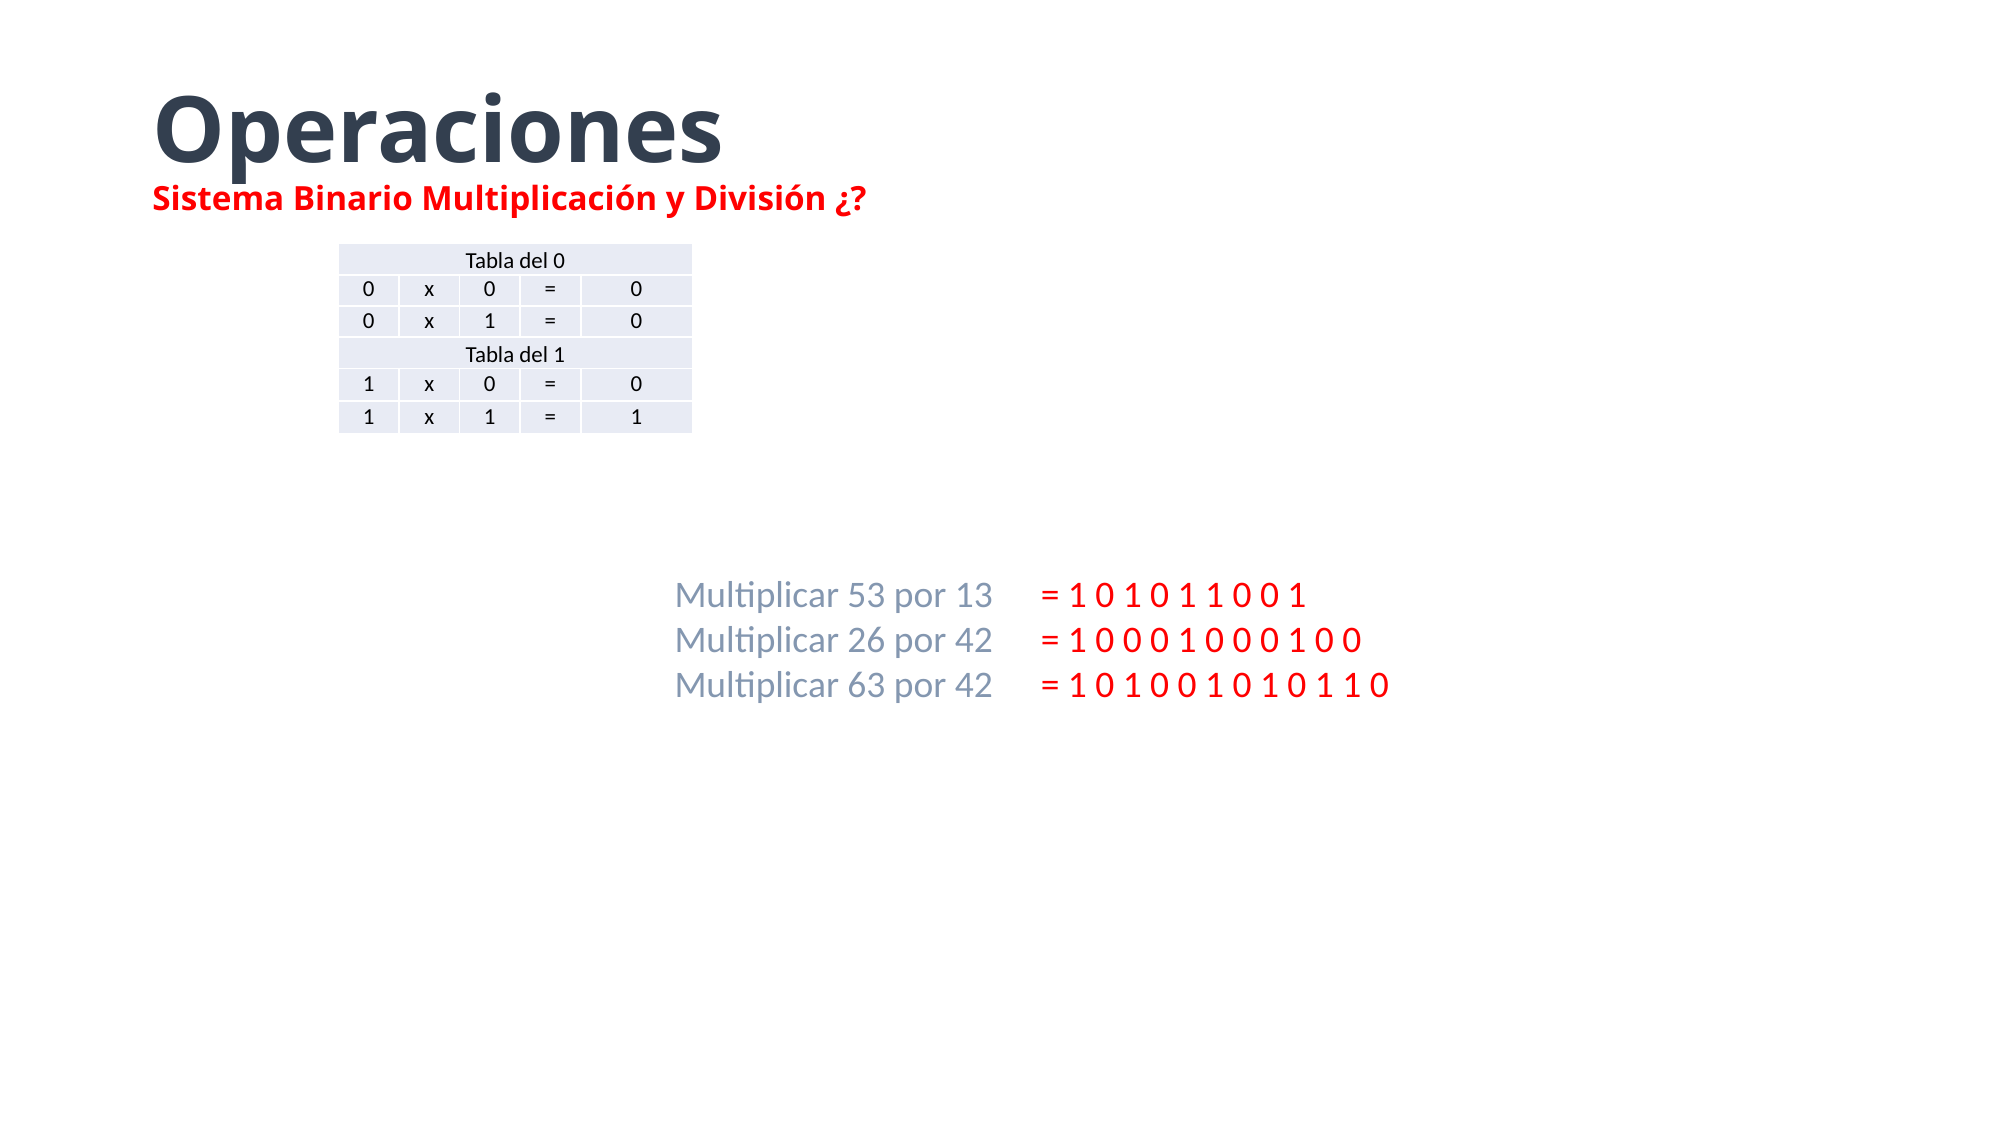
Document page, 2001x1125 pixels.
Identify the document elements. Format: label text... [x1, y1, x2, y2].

table_cell = [521, 307, 580, 336]
table_cell 1 [582, 402, 692, 433]
table_cell 0 [339, 276, 398, 305]
table_cell 0 [582, 307, 692, 336]
text_box = 1 0 1 0 1 1 0 0 1 = 1 0 0 0 1 0 0 0 1 0 0 = 1 0 1 0 0 1 0 1 0 1 1 0 [1026, 562, 1405, 758]
table_cell = [521, 402, 580, 433]
table_cell 0 [460, 369, 519, 400]
table_cell 0 [582, 369, 692, 400]
table_cell x [400, 402, 459, 433]
table_cell 1 [460, 402, 519, 433]
table_cell = [521, 276, 580, 305]
table_cell x [400, 276, 459, 305]
table_header Tabla del 0 [339, 244, 692, 274]
table_cell 1 [339, 369, 398, 400]
table_cell 0 [582, 276, 692, 305]
table_cell 1 [460, 307, 519, 336]
table_cell 0 [339, 307, 398, 336]
table_cell x [400, 369, 459, 400]
table_cell Tabla del 1 [339, 338, 692, 368]
title Operaciones Sistema Binario Multiplicación y División ¿? [137, 59, 1863, 278]
table_cell x [400, 307, 459, 336]
text_box Multiplicar 53 por 13 Multiplicar 26 por 42 Multiplicar 63 por 42 [659, 562, 1009, 758]
table_cell 1 [339, 402, 398, 433]
table_cell 0 [460, 276, 519, 305]
table_cell = [521, 369, 580, 400]
